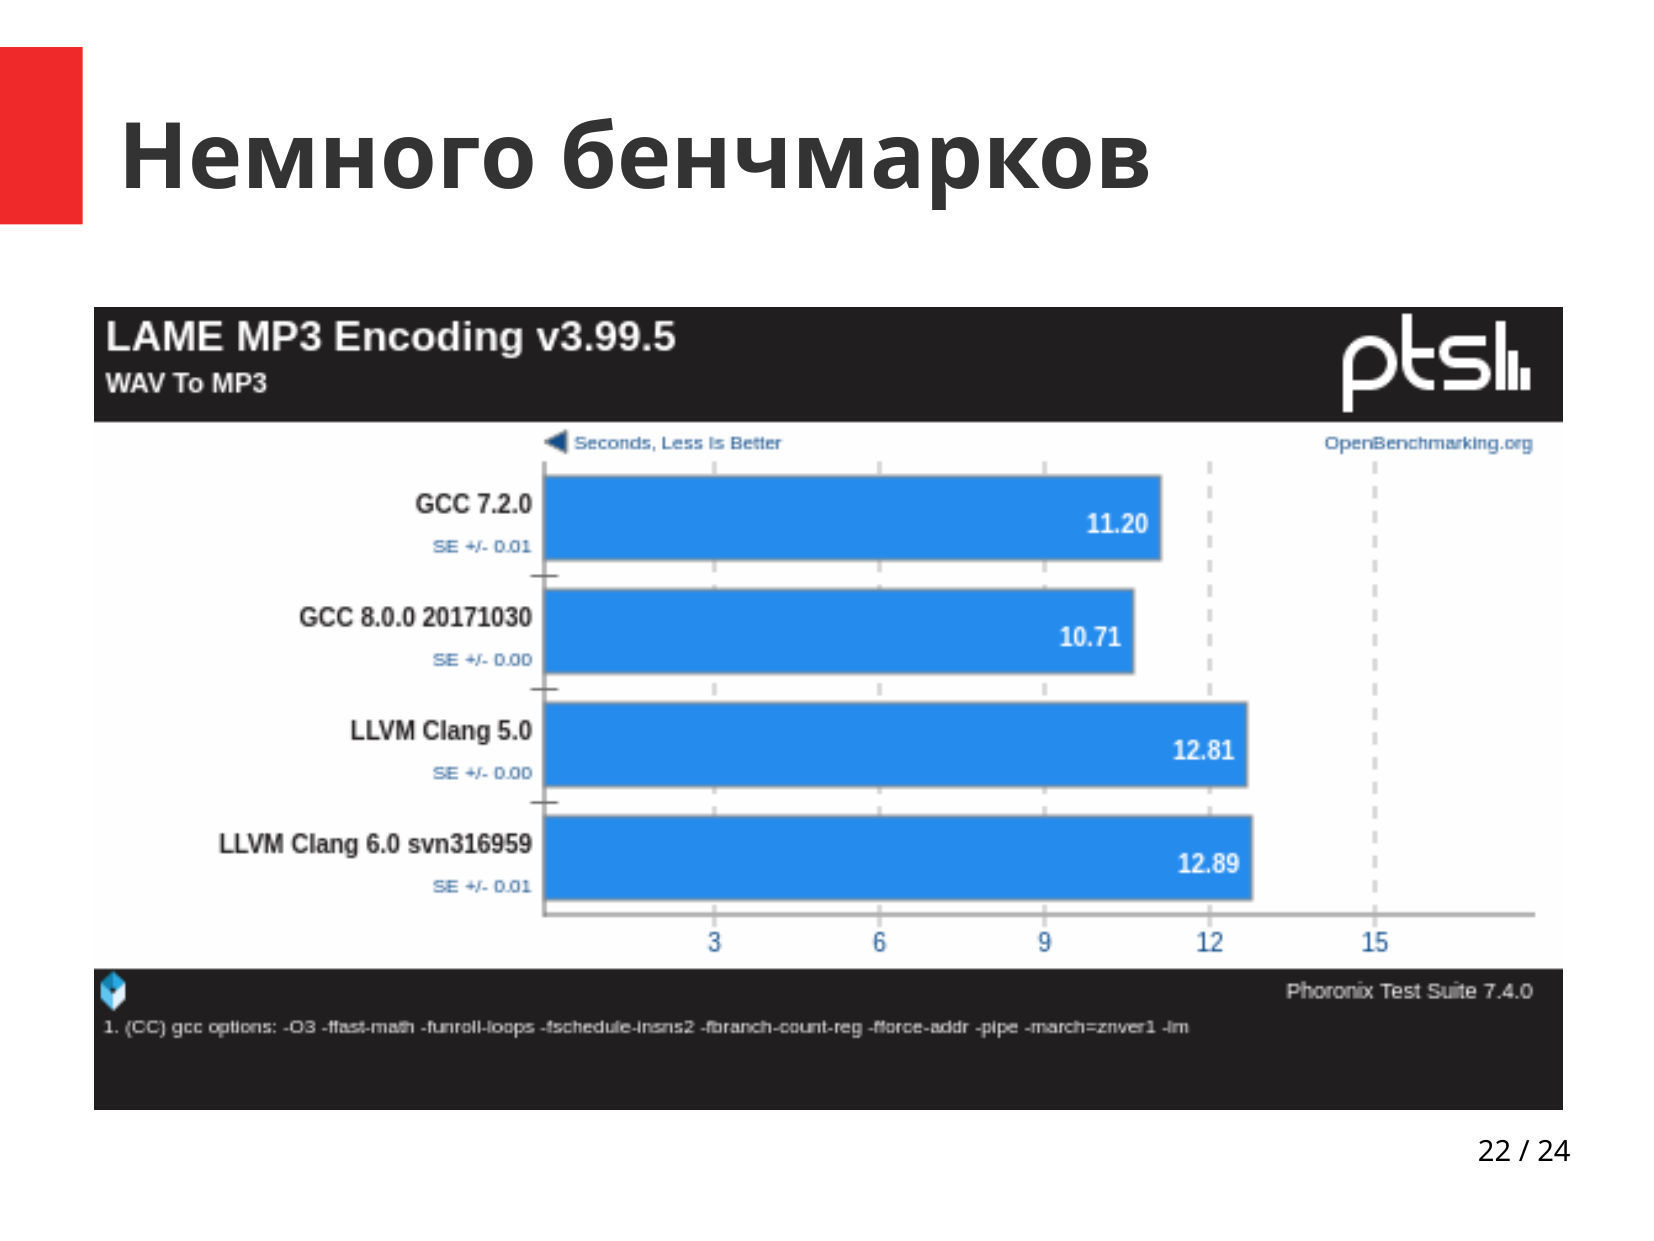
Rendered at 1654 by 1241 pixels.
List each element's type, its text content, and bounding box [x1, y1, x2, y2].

title Немного бенчмарков [118, 49, 1571, 257]
picture [94, 307, 1563, 1111]
